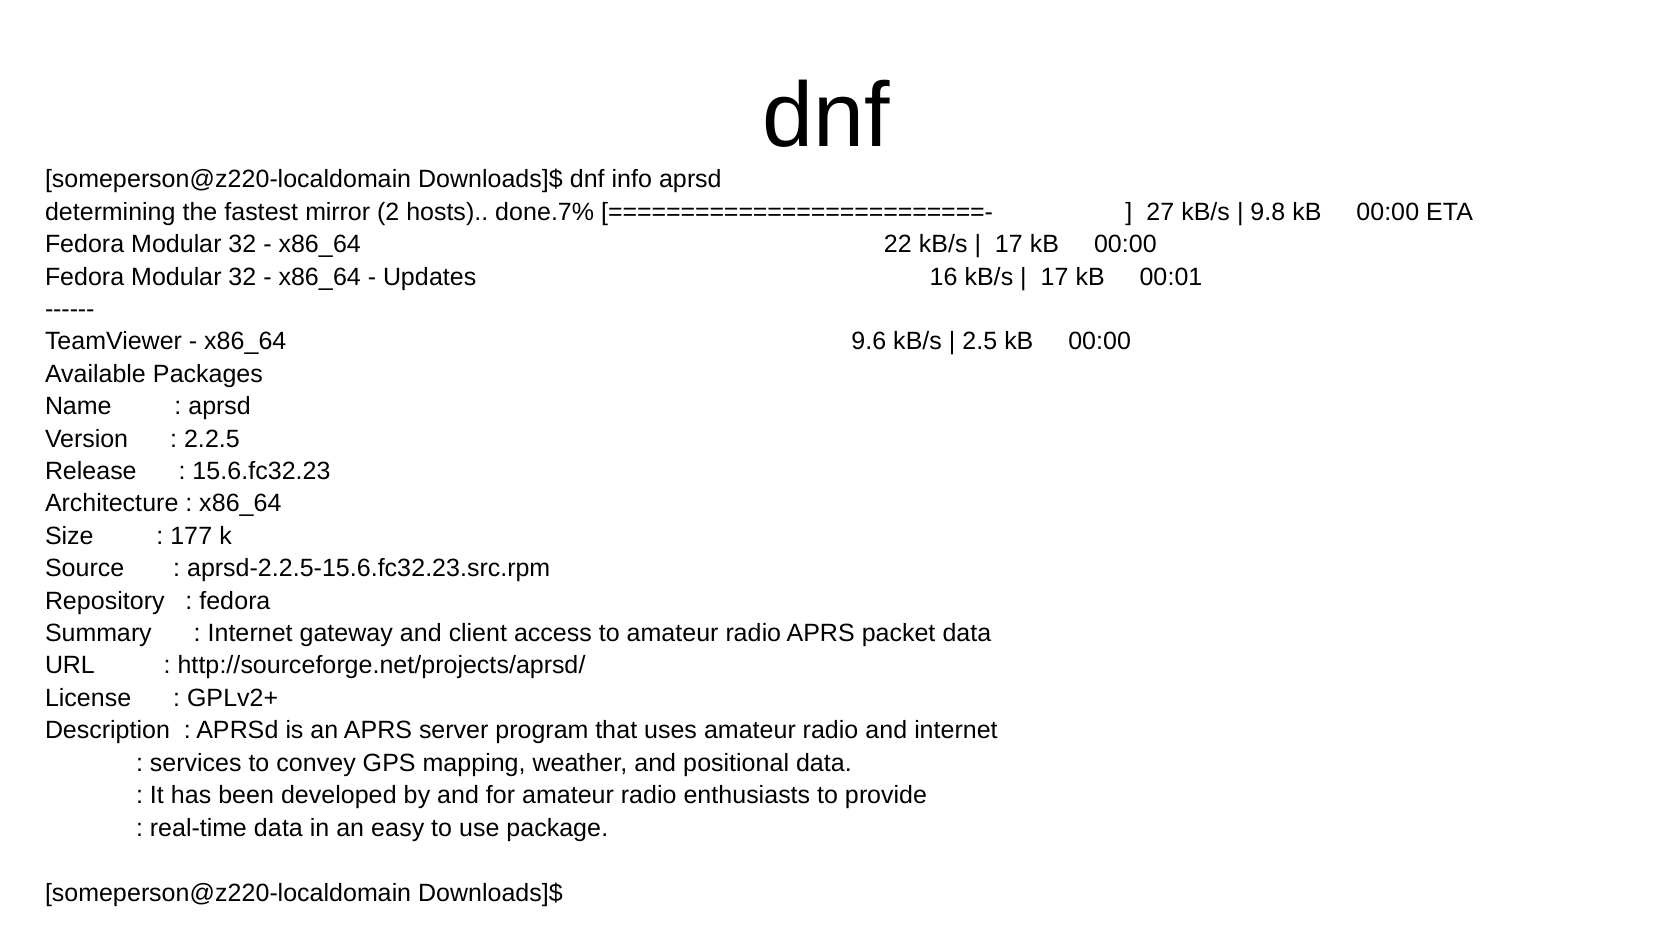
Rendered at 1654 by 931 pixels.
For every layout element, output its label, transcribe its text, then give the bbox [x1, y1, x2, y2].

title dnf [82, 37, 1571, 165]
list [someperson@z220-localdomain Downloads]$ dnf info aprsd determining the fastest mirror (2 hosts).. done.7% [==========================- ] 27 kB/s | 9.8 kB 00:00 ETA Fedora Modular 32 - x86_64 22 kB/s | 17 kB 00:00 Fedora Modular 32 - x86_64 - Updates 16 kB/s | 17 kB 00:01 ------ TeamViewer - x86_64 9.6 kB/s | 2.5 kB 00:00 Available Packages Name : aprsd Version : 2.2.5 Release : 15.6.fc32.23 Architecture : x86_64 Size : 177 k Source : aprsd-2.2.5-15.6.fc32.23.src.rpm Repository : fedora Summary : Internet gateway and client access to amateur radio APRS packet data URL : http://sourceforge.net/projects/aprsd/ License : GPLv2+ Description : APRSd is an APRS server program that uses amateur radio and internet : services to convey GPS mapping, weather, and positional data. : It has been developed by and for amateur radio enthusiasts to provide : real-time data in an easy to use package. [someperson@z220-localdomain Downloads]$ [45, 165, 1654, 931]
